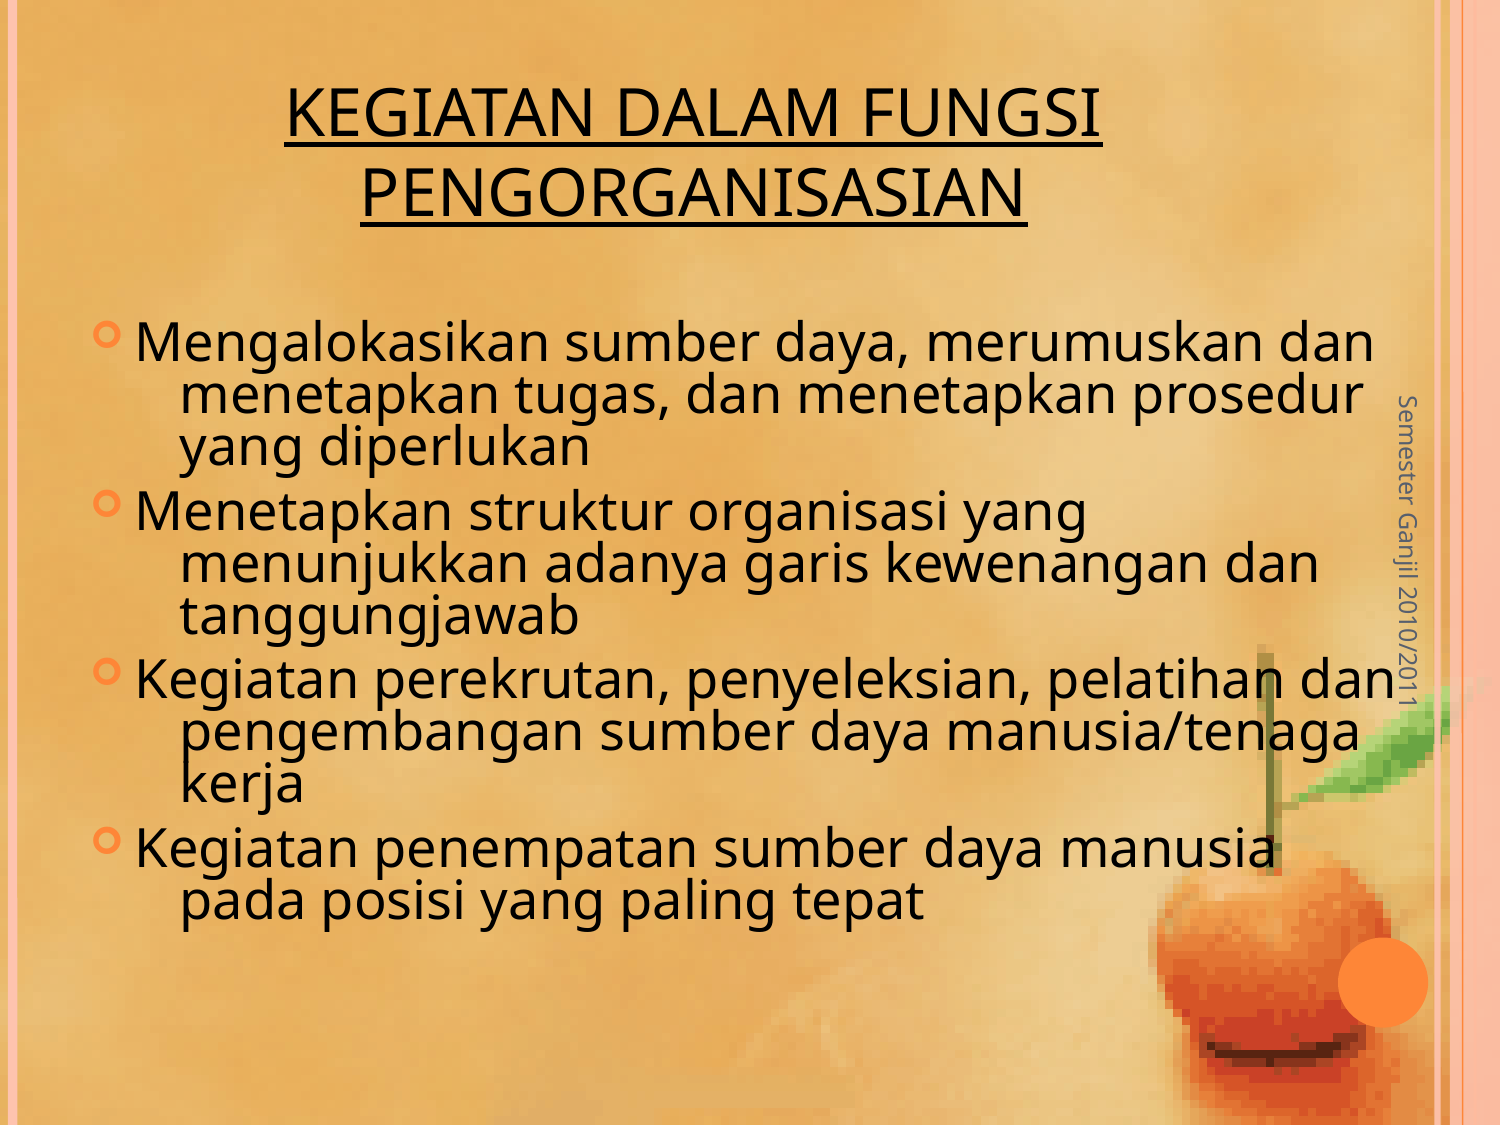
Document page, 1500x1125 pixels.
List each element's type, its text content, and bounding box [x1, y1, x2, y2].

title Kegiatan dalam Fungsi Pengorganisasian [75, 50, 1313, 238]
text_box Semester Ganjil 2010/2011 [1379, 380, 1440, 906]
list Mengalokasikan sumber daya, merumuskan dan menetapkan tugas, dan menetapkan prosedur yang diperlukan Menetapkan struktur organisasi yang menunjukkan adanya garis kewenangan dan tanggungjawab Kegiatan perekrutan, penyeleksian, pelatihan dan pengembangan sumber daya manusia/tenaga kerja Kegiatan penempatan sumber daya manusia pada posisi yang paling tepat [75, 312, 1426, 1037]
